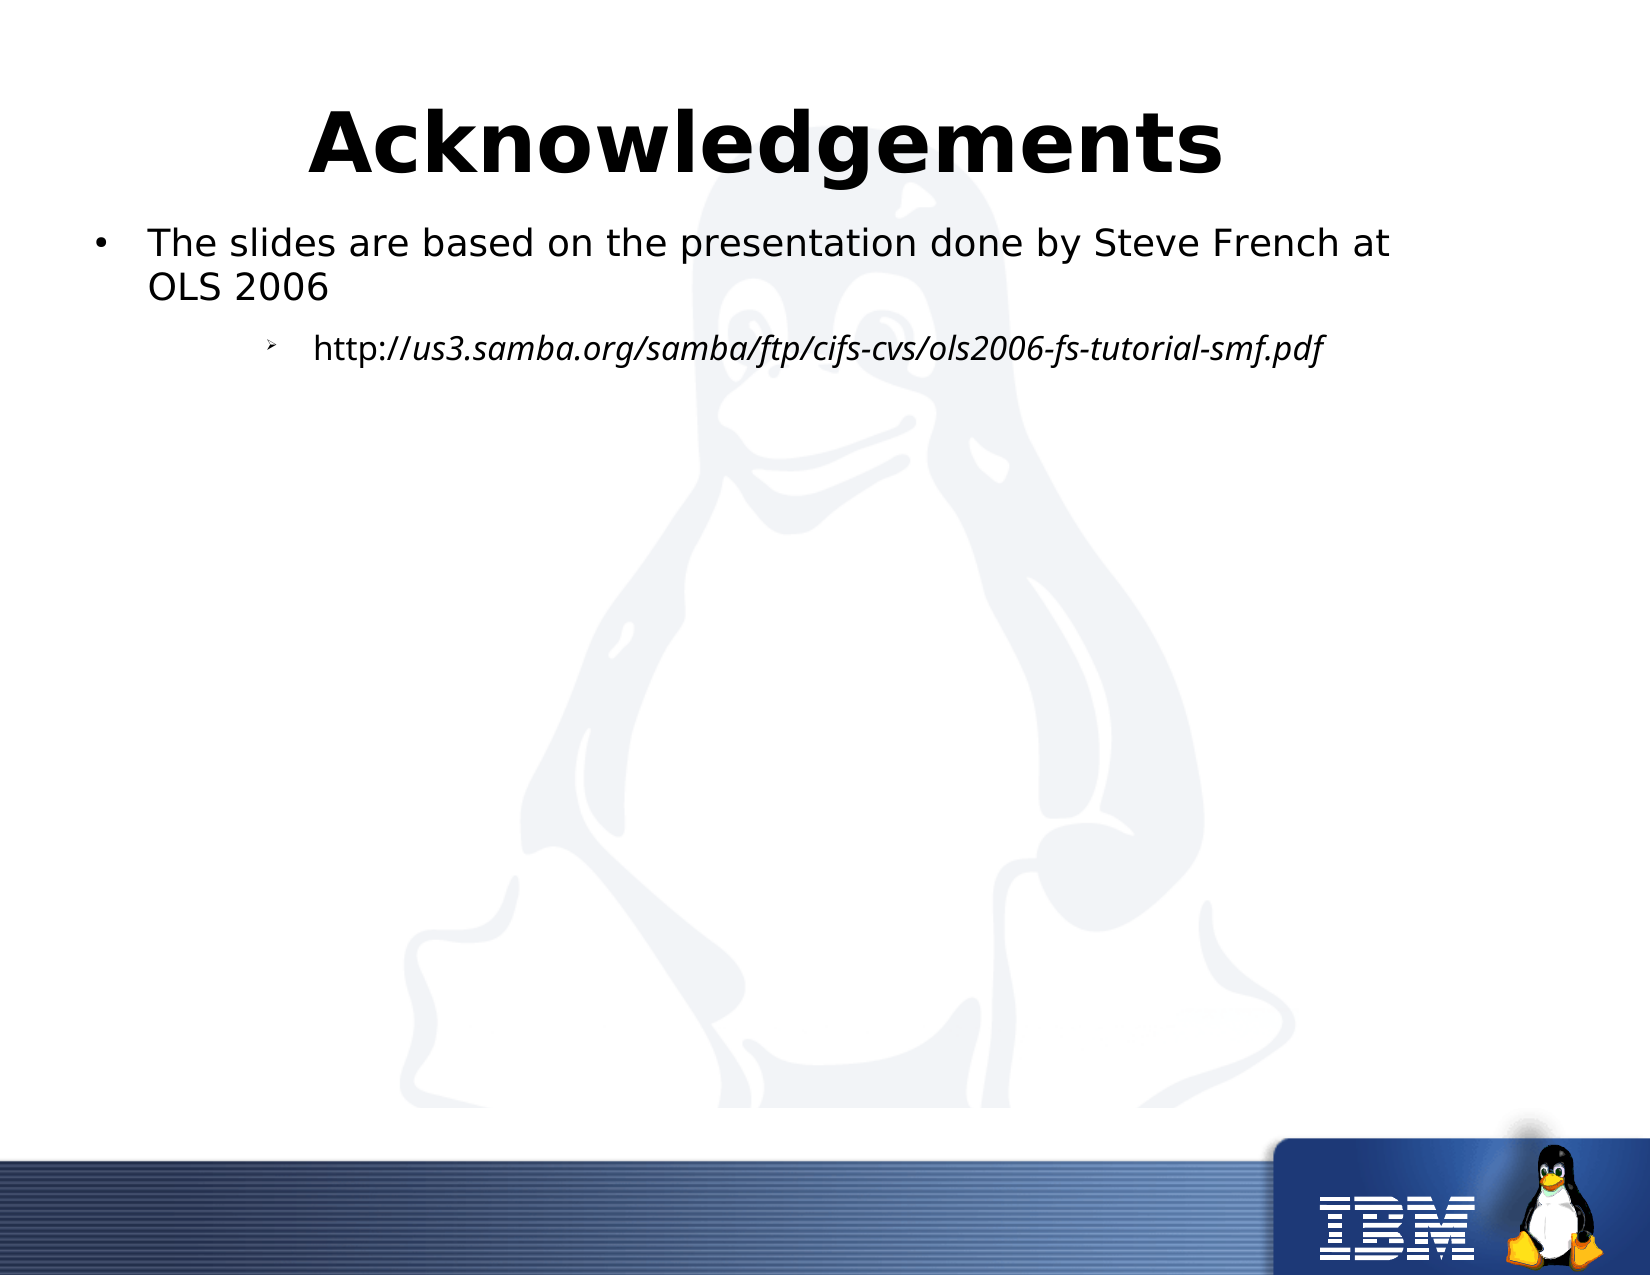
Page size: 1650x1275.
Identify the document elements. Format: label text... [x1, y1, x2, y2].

title Acknowledgements [76, 76, 1457, 211]
list The slides are based on the presentation done by Steve French at OLS 2006 http://us3.samba.org/samba/ftp/cifs-cvs/ols2006-fs-tutorial-smf.pdf [76, 221, 1457, 1171]
